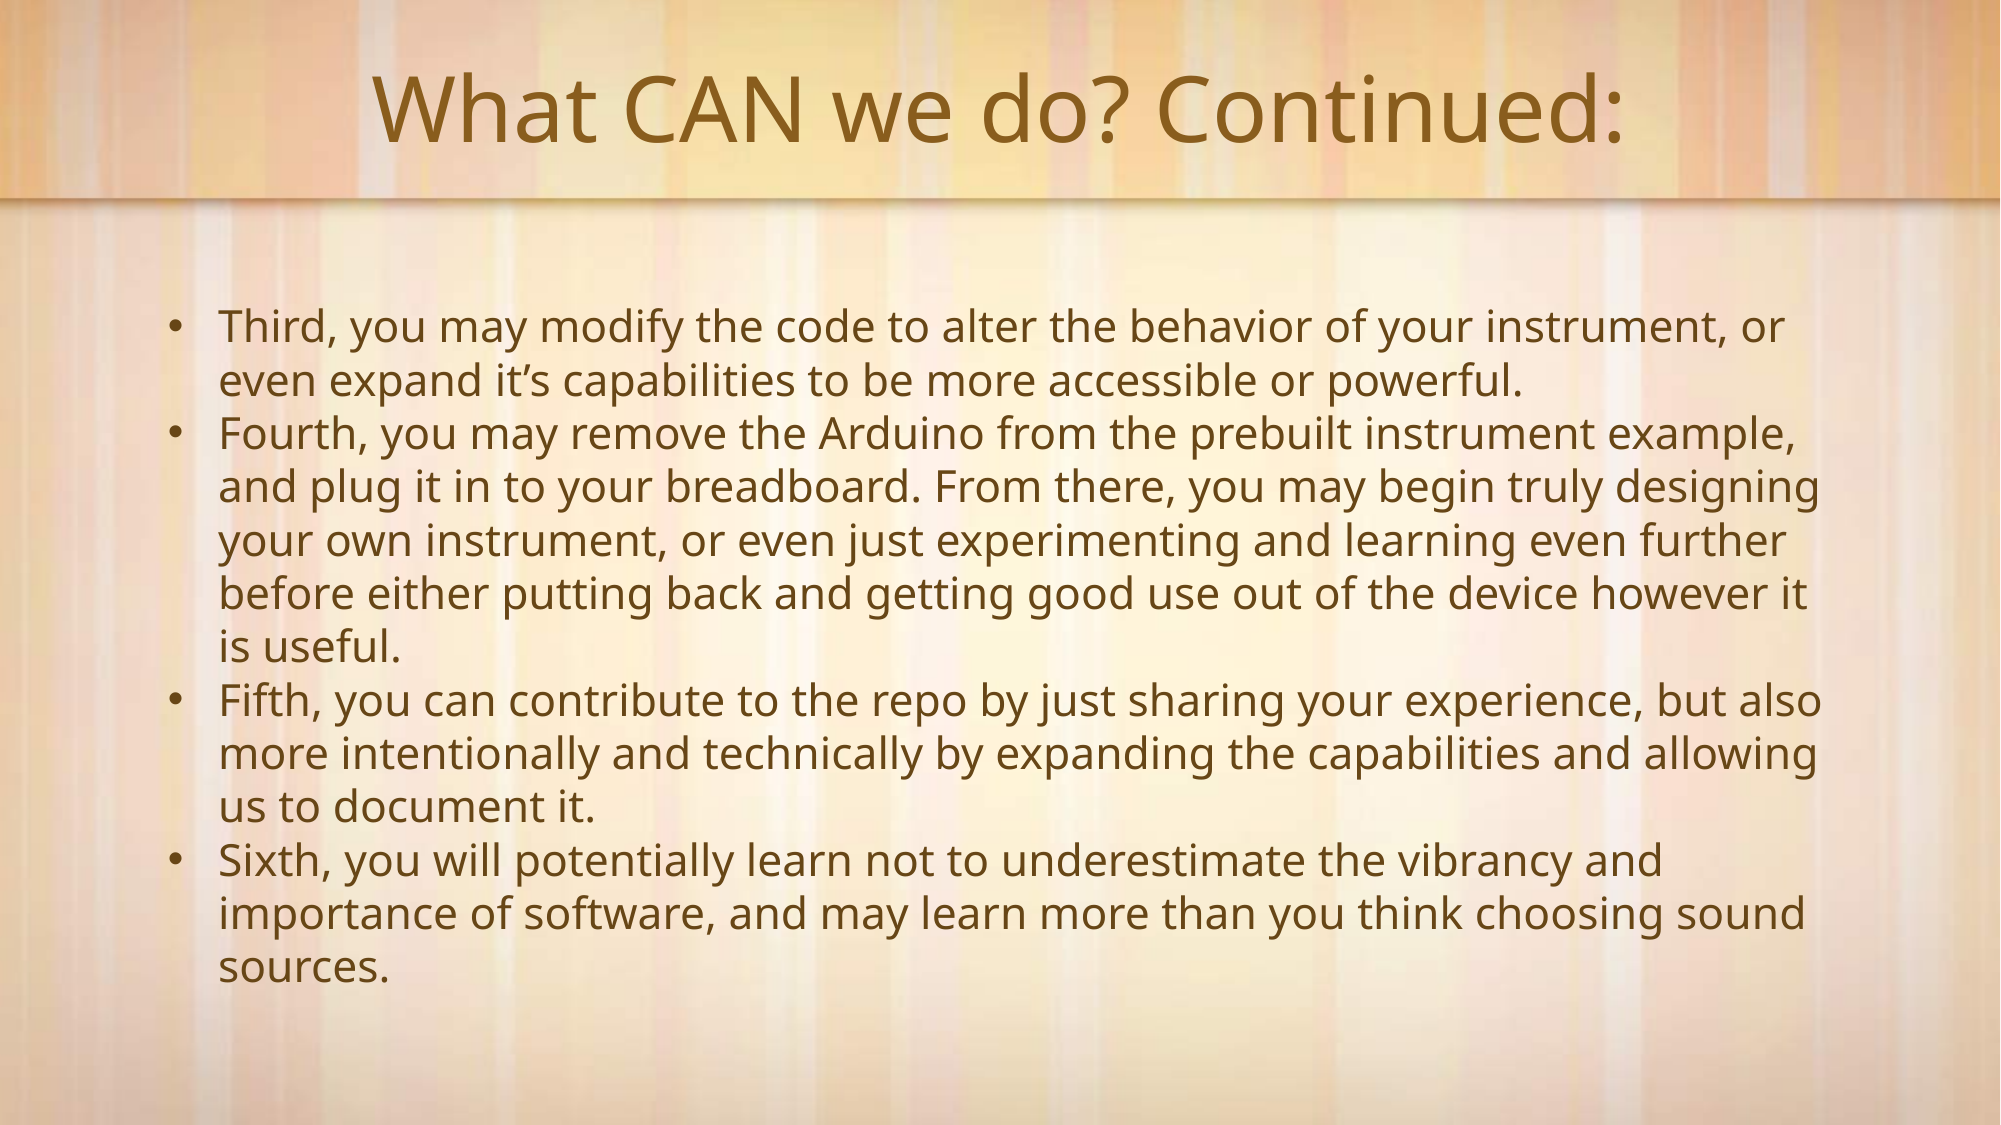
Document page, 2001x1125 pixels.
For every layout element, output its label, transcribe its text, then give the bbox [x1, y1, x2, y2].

list Third, you may modify the code to alter the behavior of your instrument, or even expand it’s capabilities to be more accessible or powerful. Fourth, you may remove the Arduino from the prebuilt instrument example, and plug it in to your breadboard. From there, you may begin truly designing your own instrument, or even just experimenting and learning even further before either putting back and getting good use out of the device however it is useful. Fifth, you can contribute to the repo by just sharing your experience, but also more intentionally and technically by expanding the capabilities and allowing us to document it. Sixth, you will potentially learn not to underestimate the vibrancy and importance of software, and may learn more than you think choosing sound sources. [152, 290, 1848, 1000]
title What CAN we do? Continued: [151, 19, 1849, 192]
picture [0, 0, 2001, 1125]
